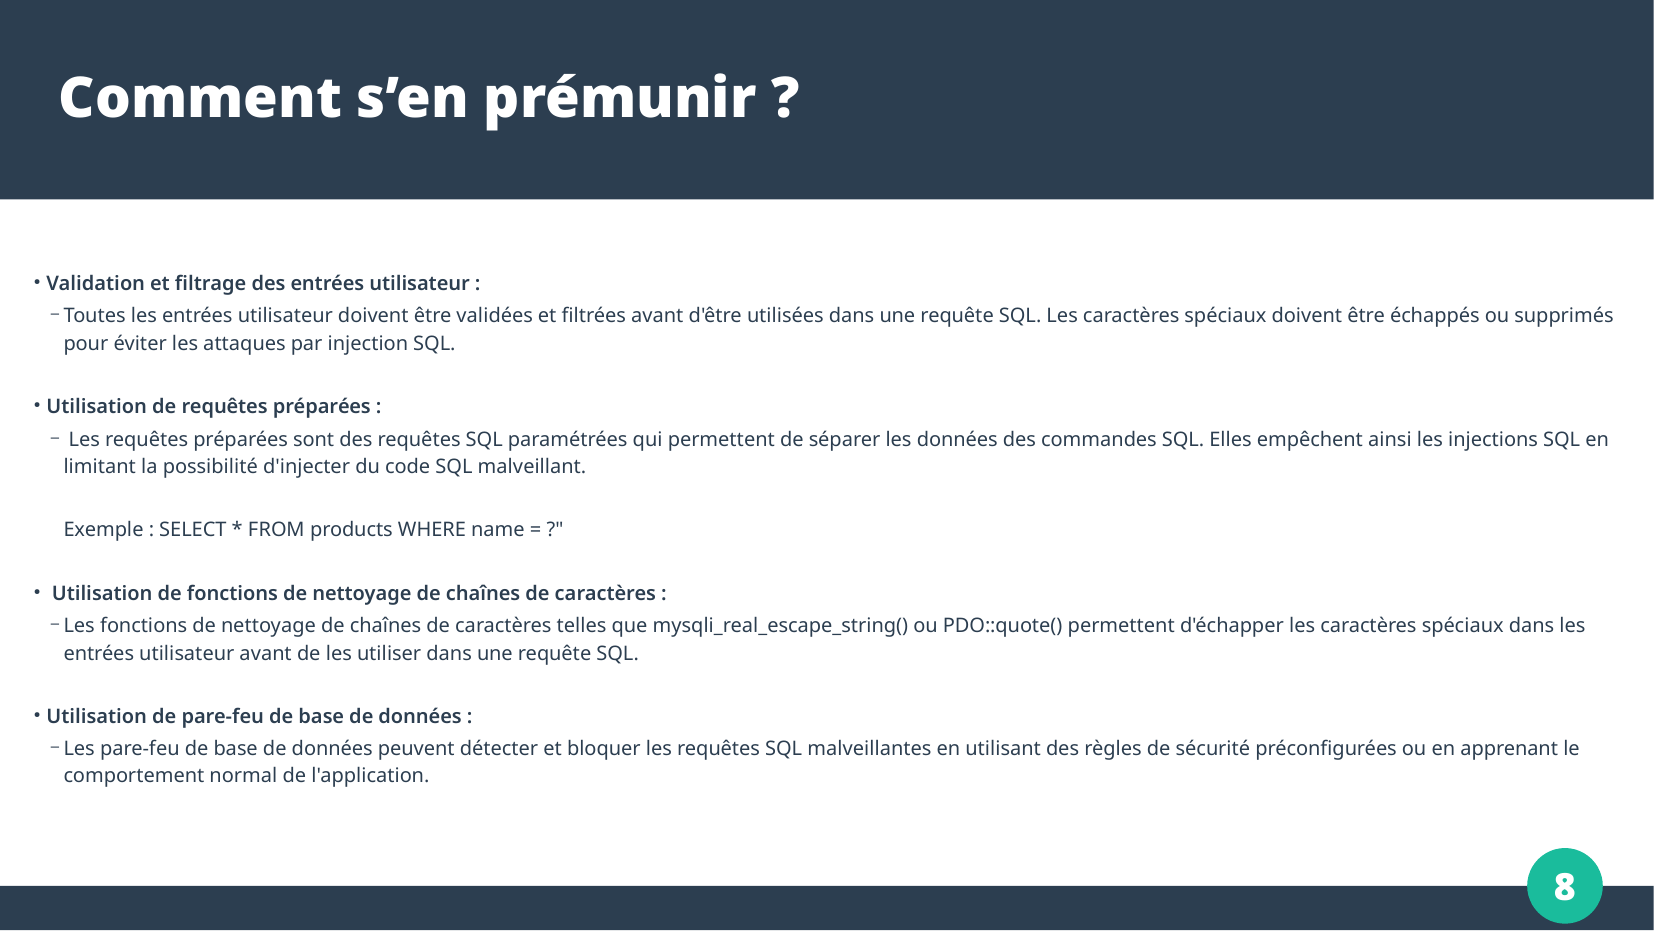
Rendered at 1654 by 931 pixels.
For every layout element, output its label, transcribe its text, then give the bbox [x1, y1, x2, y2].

title Comment s’en prémunir ? [59, 37, 1595, 155]
list Validation et filtrage des entrées utilisateur : Toutes les entrées utilisateur doivent être validées et filtrées avant d'être utilisées dans une requête SQL. Les caractères spéciaux doivent être échappés ou supprimés pour éviter les attaques par injection SQL. Utilisation de requêtes préparées : Les requêtes préparées sont des requêtes SQL paramétrées qui permettent de séparer les données des commandes SQL. Elles empêchent ainsi les injections SQL en limitant la possibilité d'injecter du code SQL malveillant. Exemple : SELECT * FROM products WHERE name = ?" Utilisation de fonctions de nettoyage de chaînes de caractères : Les fonctions de nettoyage de chaînes de caractères telles que mysqli_real_escape_string() ou PDO::quote() permettent d'échapper les caractères spéciaux dans les entrées utilisateur avant de les utiliser dans une requête SQL. Utilisation de pare-feu de base de données : Les pare-feu de base de données peuvent détecter et bloquer les requêtes SQL malveillantes en utilisant des règles de sécurité préconfigurées ou en apprenant le comportement normal de l'application. [29, 236, 1625, 798]
